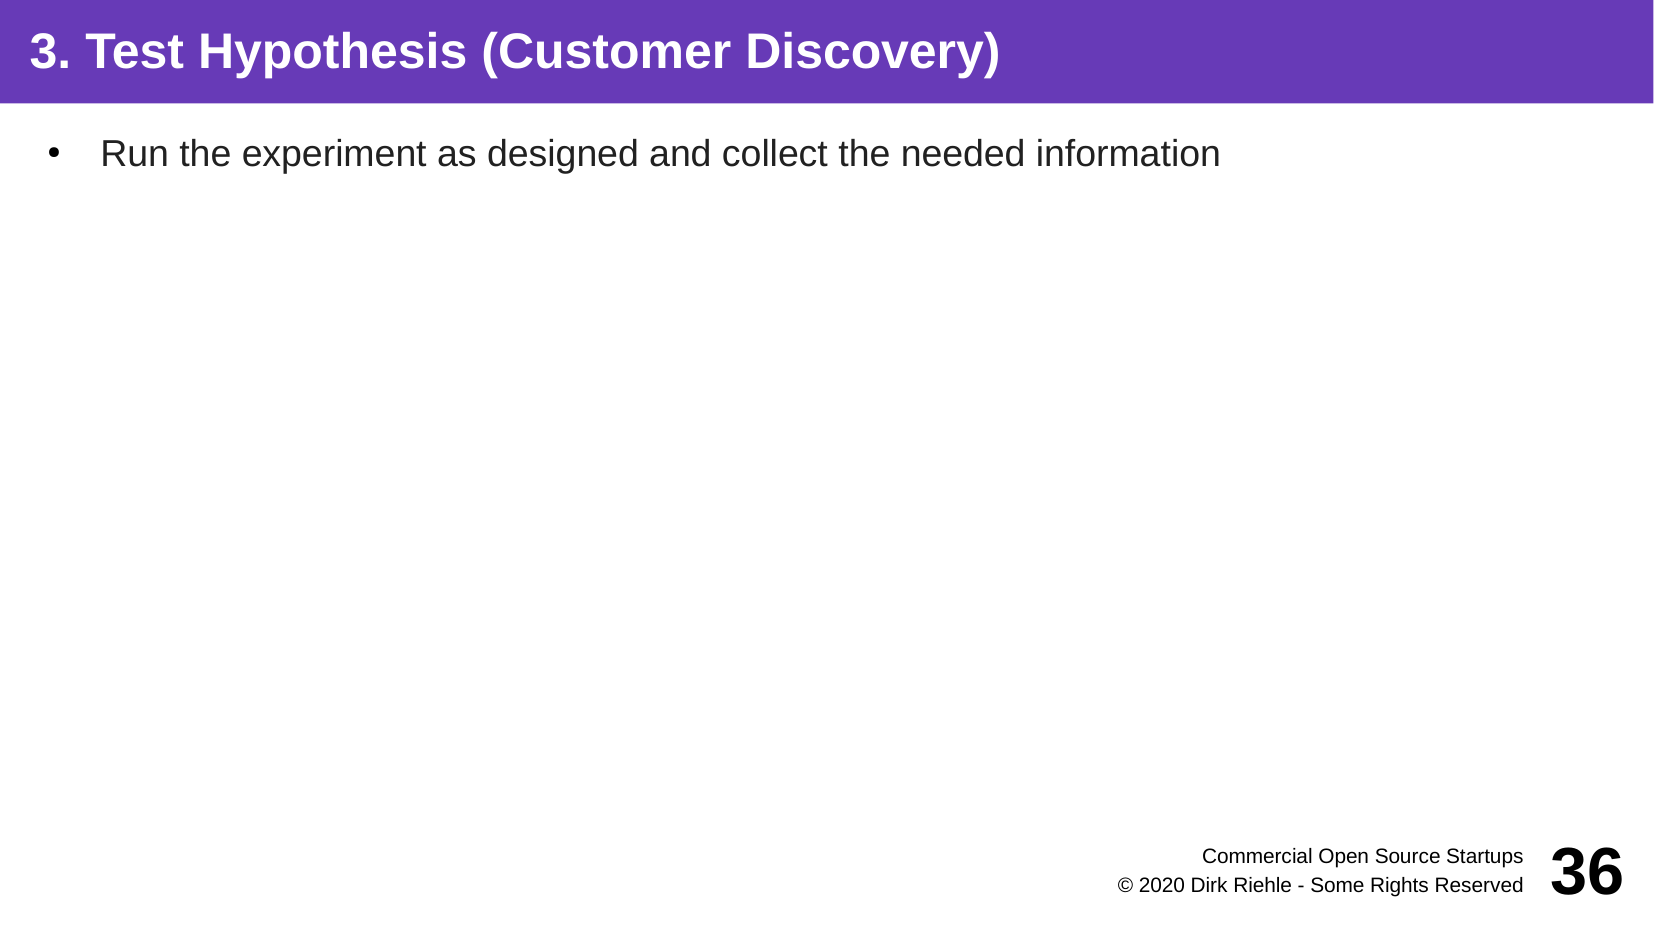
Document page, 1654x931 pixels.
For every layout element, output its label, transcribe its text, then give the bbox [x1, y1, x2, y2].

title 3. Test Hypothesis (Customer Discovery) [0, 0, 1654, 104]
list Run the experiment as designed and collect the needed information [29, 132, 1625, 813]
